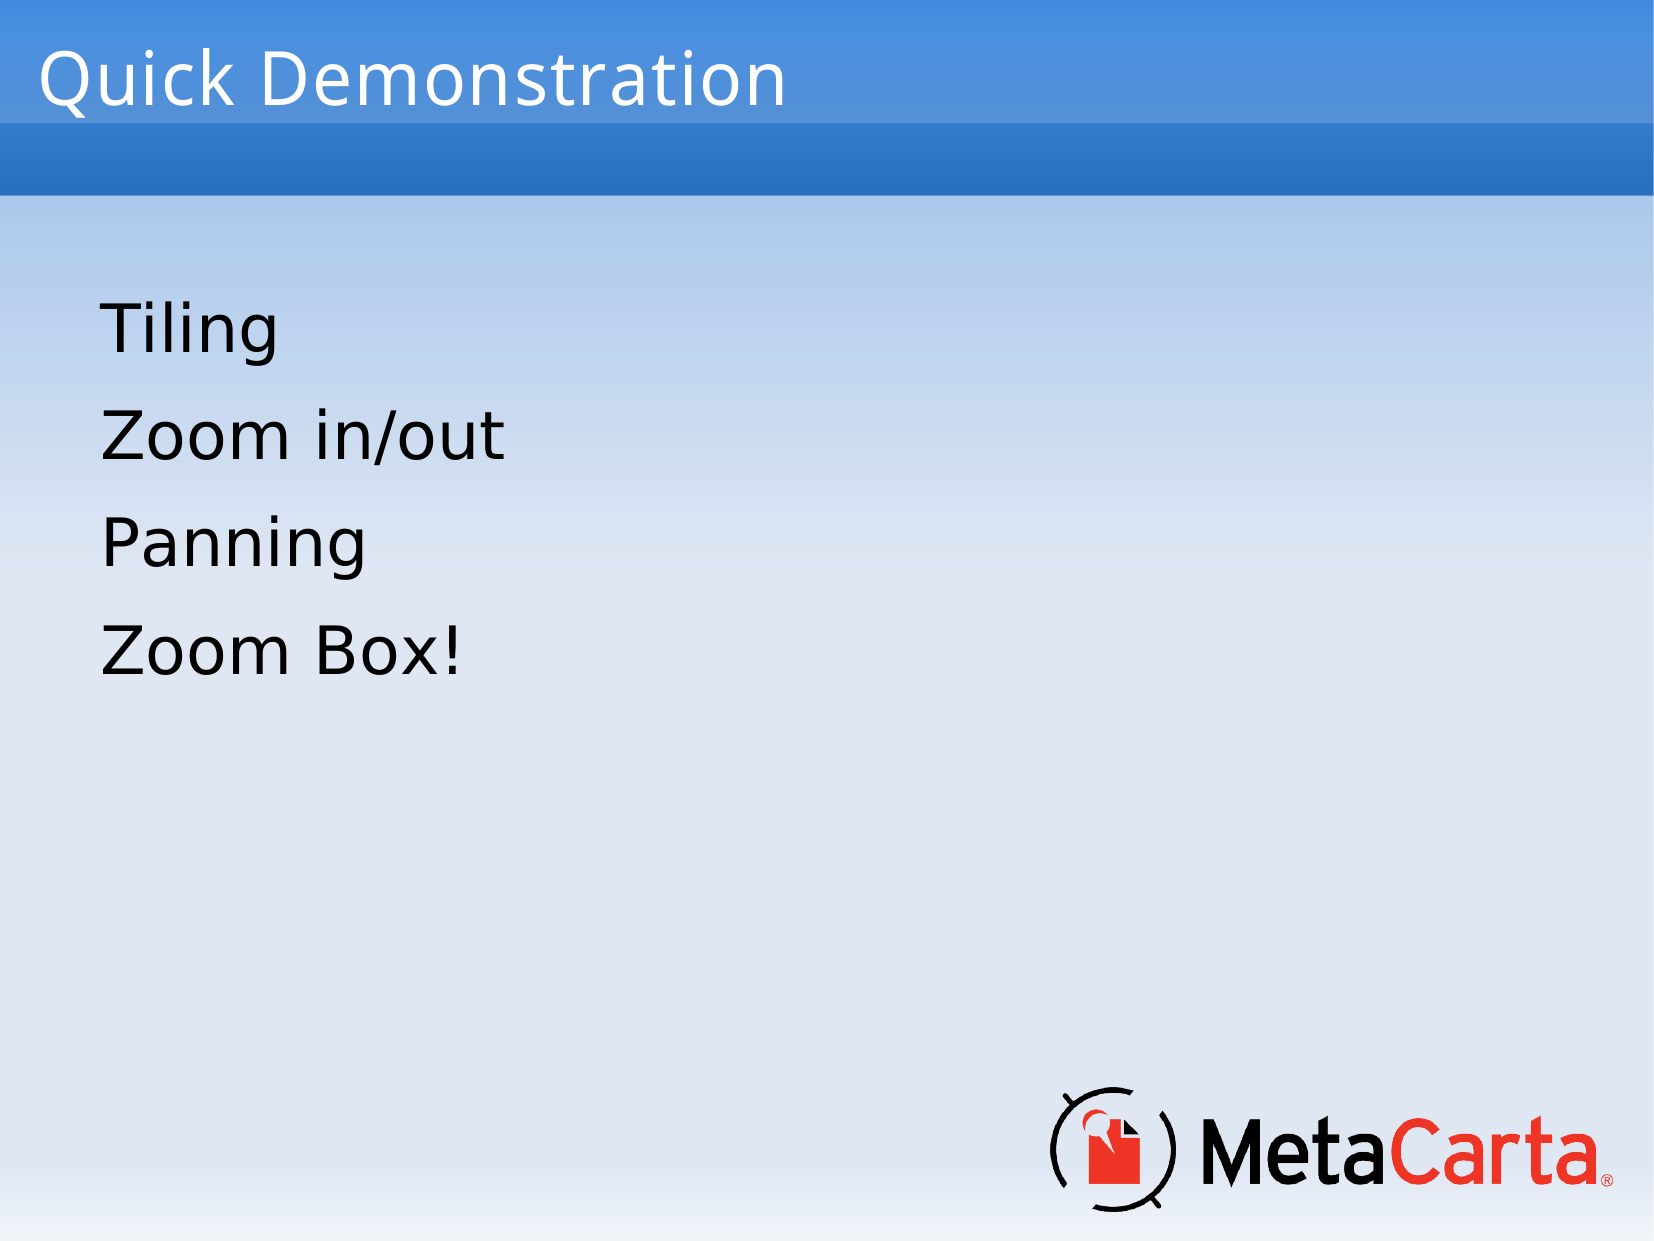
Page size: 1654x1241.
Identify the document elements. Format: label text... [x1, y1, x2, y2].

picture [0, 0, 1654, 1241]
title Quick Demonstration [37, 2, 1463, 151]
list Tiling Zoom in/out Panning Zoom Box! [82, 290, 1571, 1109]
